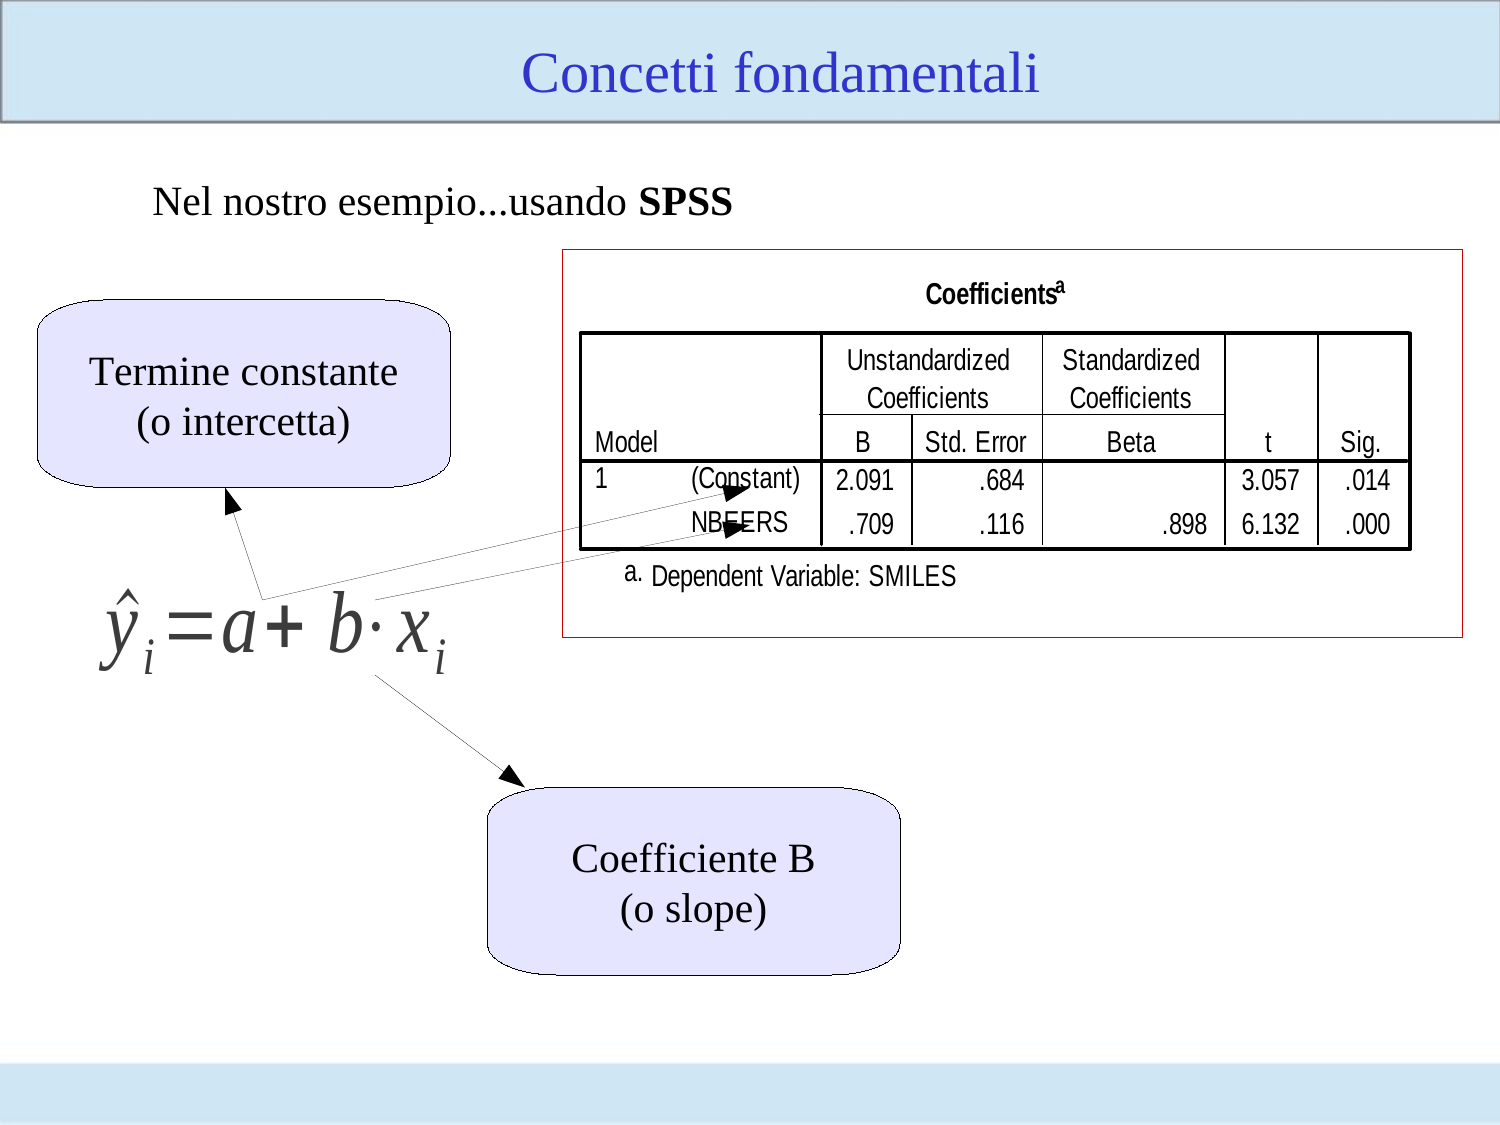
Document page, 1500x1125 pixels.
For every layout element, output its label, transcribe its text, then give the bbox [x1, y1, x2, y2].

text_box Coefficiente B (o slope) [487, 787, 901, 976]
chart [255, 575, 366, 599]
title Concetti fondamentali [249, 24, 1313, 113]
text_box Nel nostro esempio...usando SPSS [137, 150, 1426, 232]
picture [0, 0, 1500, 1125]
text_box Termine constante (o intercetta) [37, 299, 451, 488]
chart [78, 575, 464, 686]
